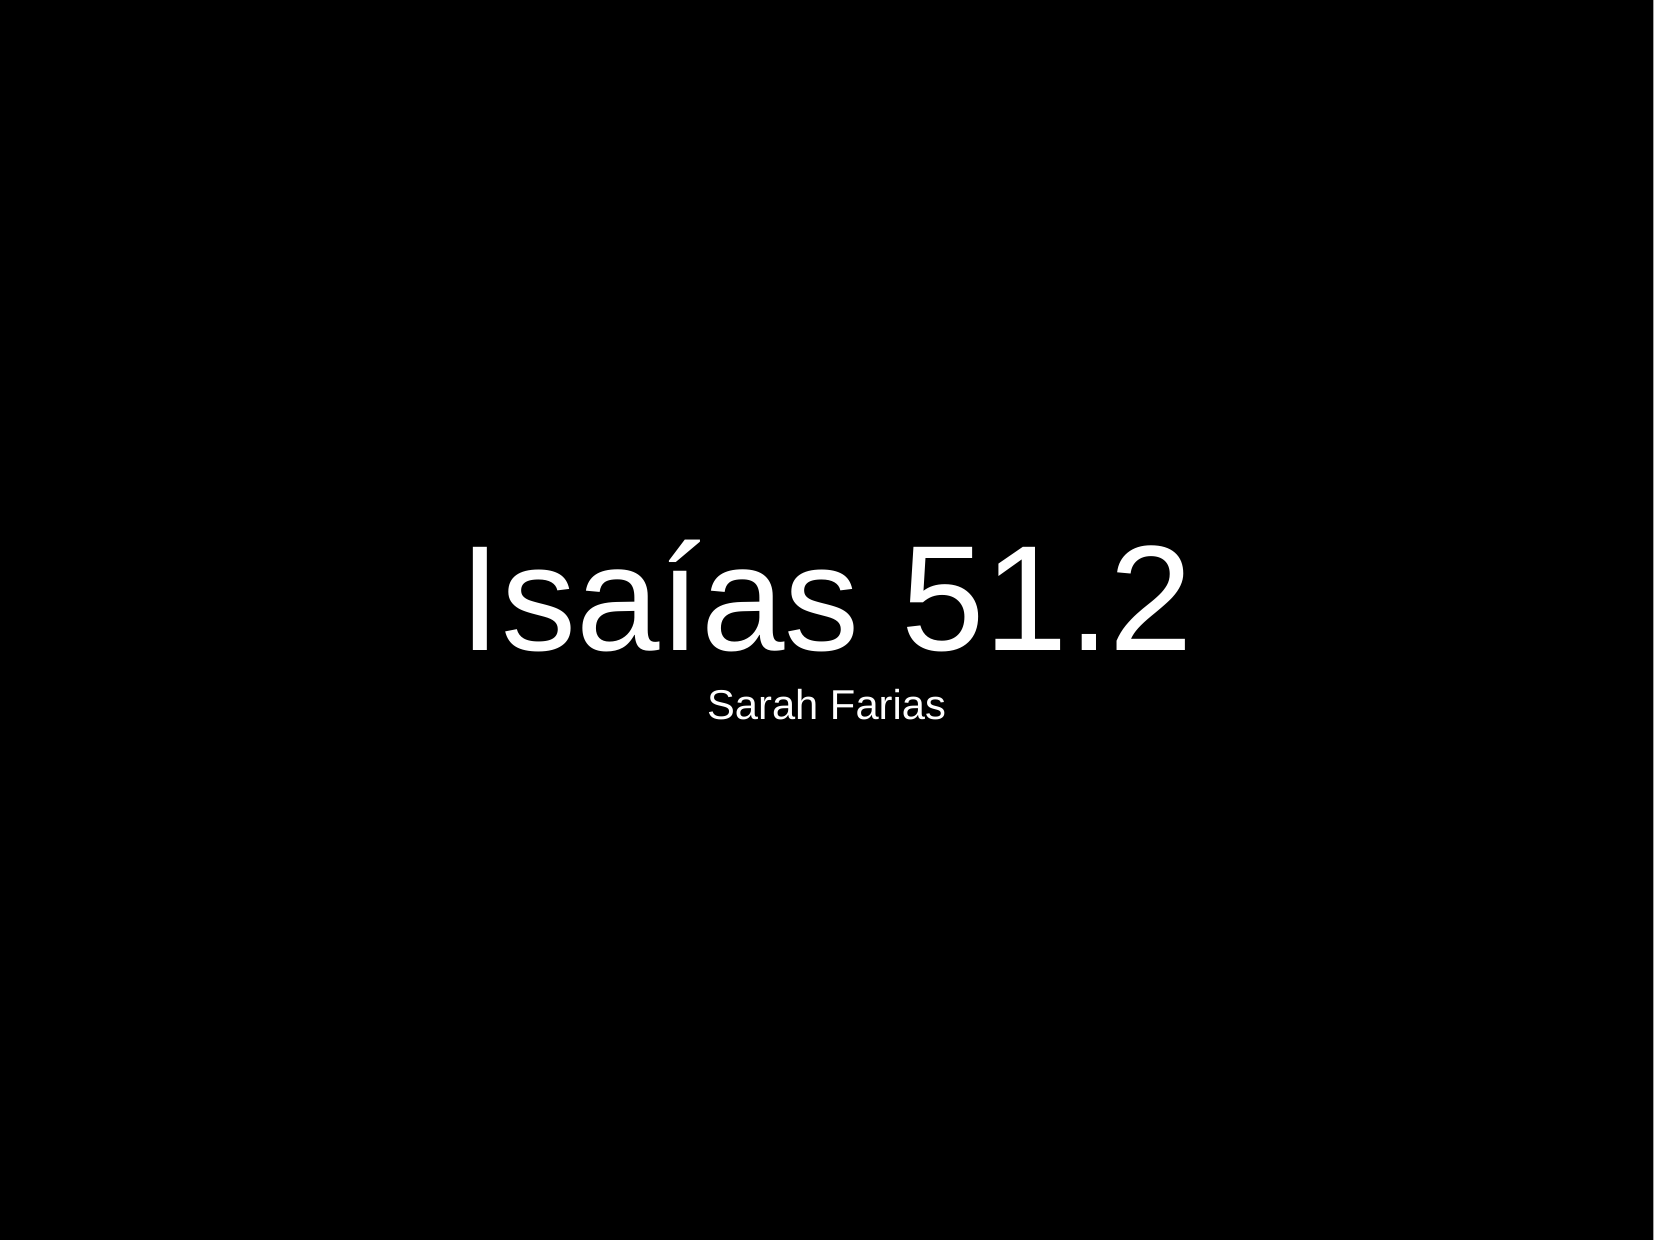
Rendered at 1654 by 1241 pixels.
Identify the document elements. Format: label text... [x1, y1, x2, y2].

subtitle Isaías 51.2 Sarah Farias [47, 49, 1607, 1193]
